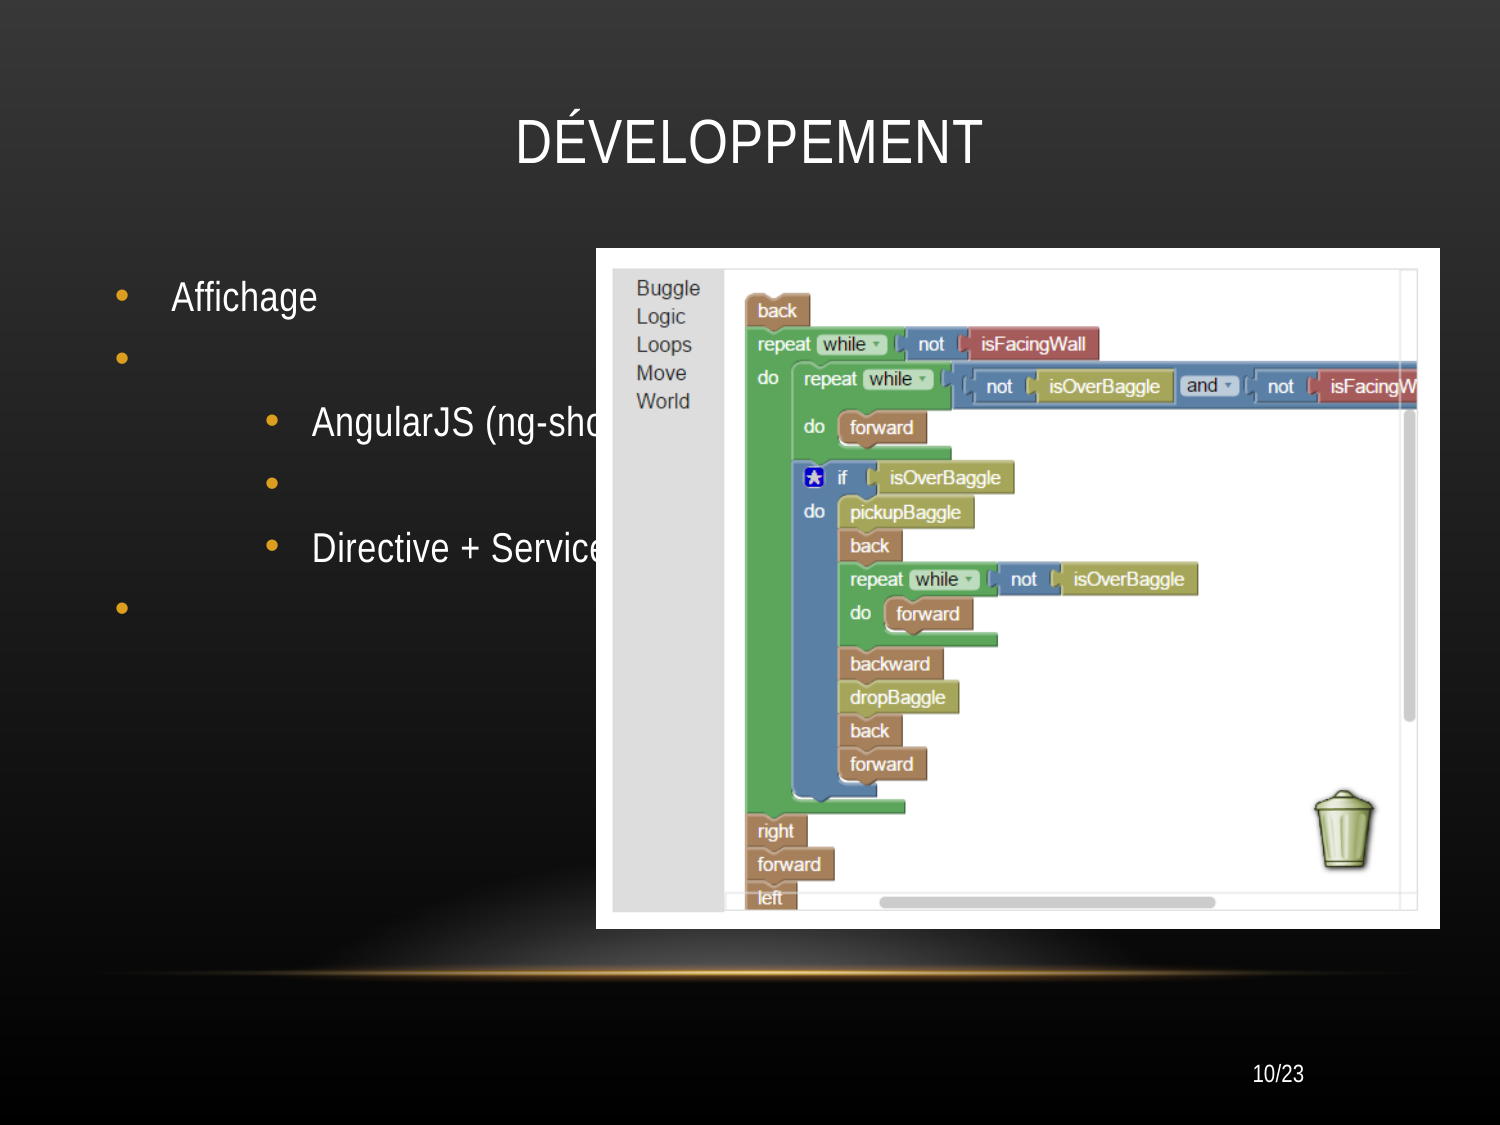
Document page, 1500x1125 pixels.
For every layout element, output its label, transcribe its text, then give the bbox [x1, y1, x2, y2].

text_box 9/23 [1237, 1042, 1401, 1103]
list Affichage AngularJS (ng-show) Directive + Service [99, 262, 713, 938]
title développement [99, 45, 1400, 233]
picture [596, 248, 1440, 929]
